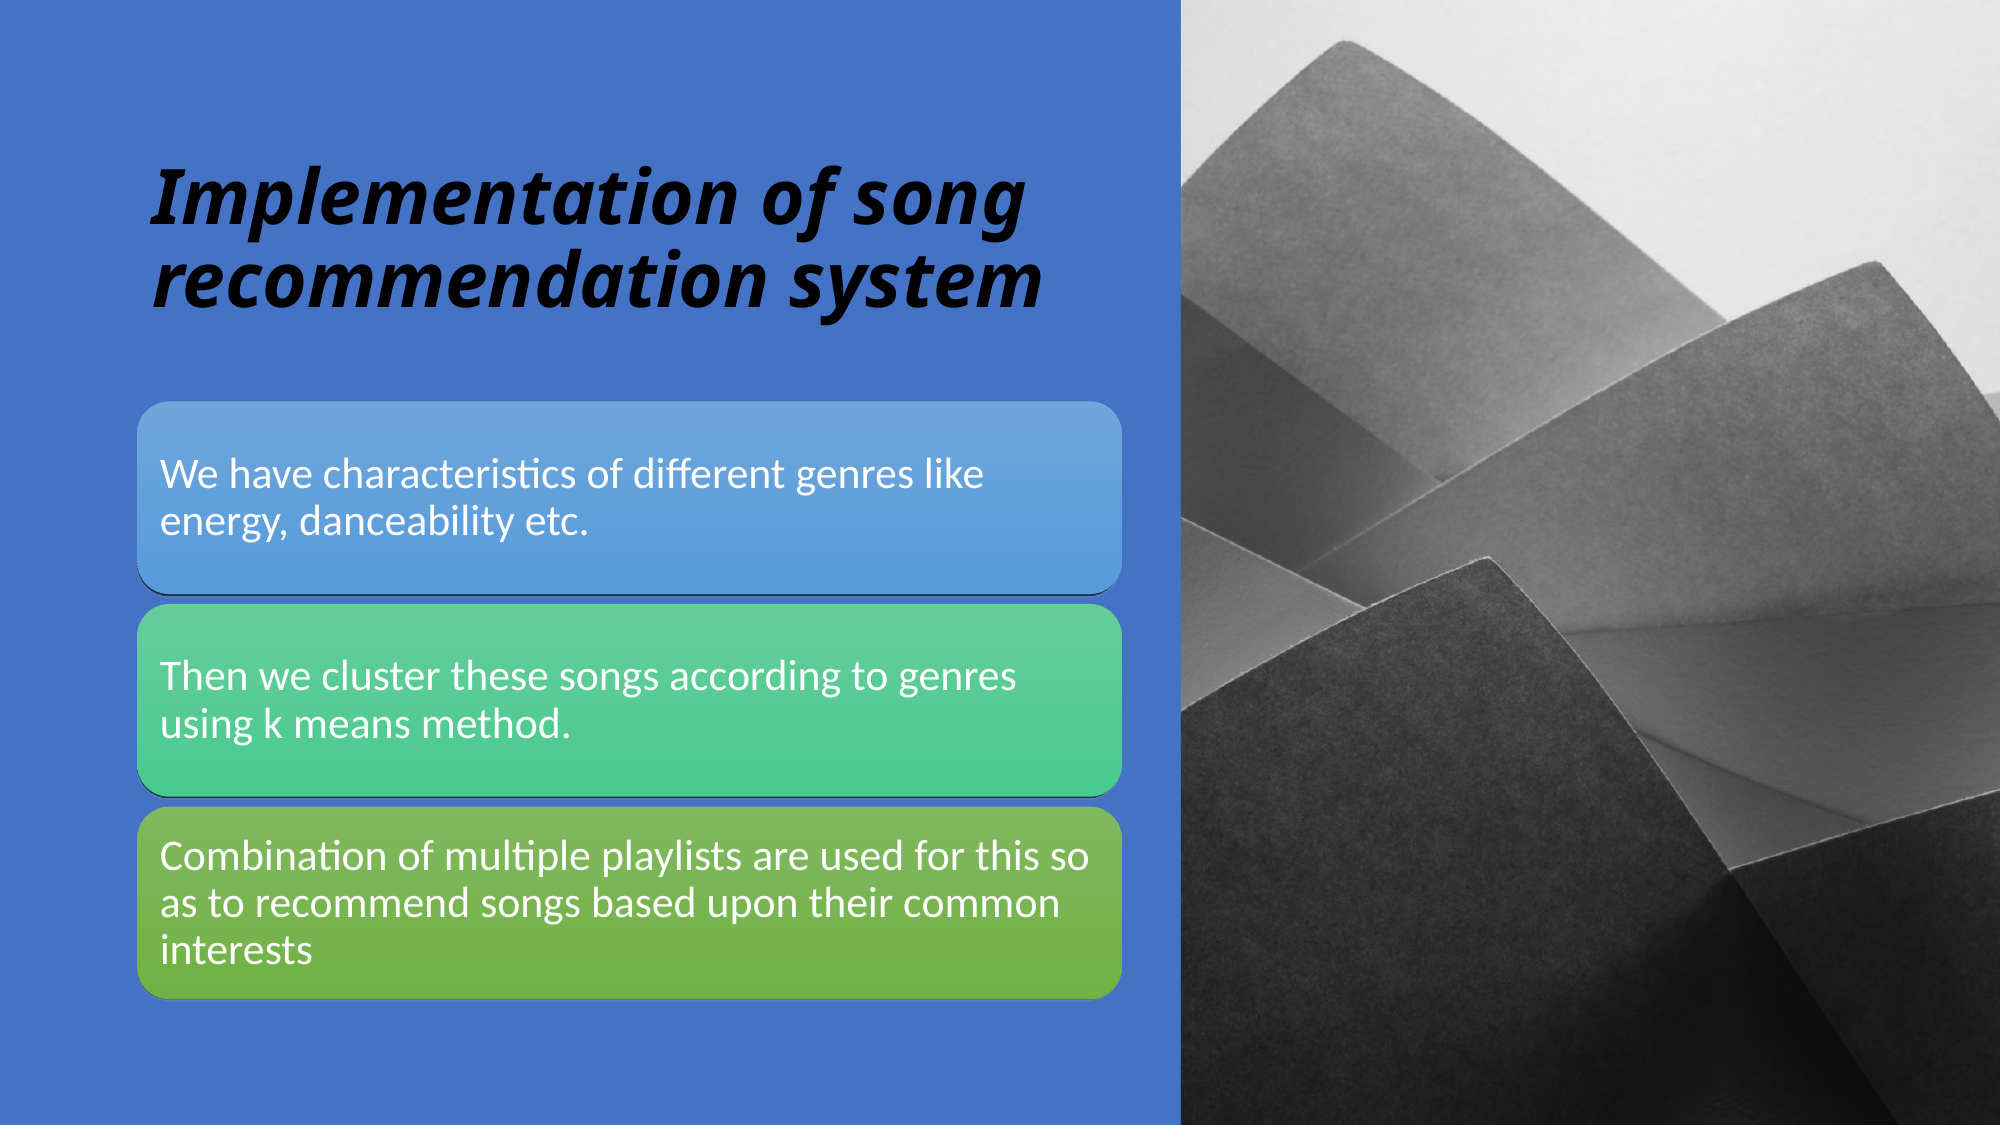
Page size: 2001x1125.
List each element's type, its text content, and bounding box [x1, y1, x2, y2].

picture [1180, 0, 2000, 1125]
text_box Combination of multiple playlists are used for this so as to recommend songs based upon their common interests [137, 806, 1122, 1000]
text_box [0, 0, 1180, 1125]
text_box Then we cluster these songs according to genres using k means method. [137, 603, 1122, 797]
title Implementation of song recommendation system [137, 118, 1122, 365]
text_box We have characteristics of different genres like energy, danceability etc. [137, 401, 1122, 595]
